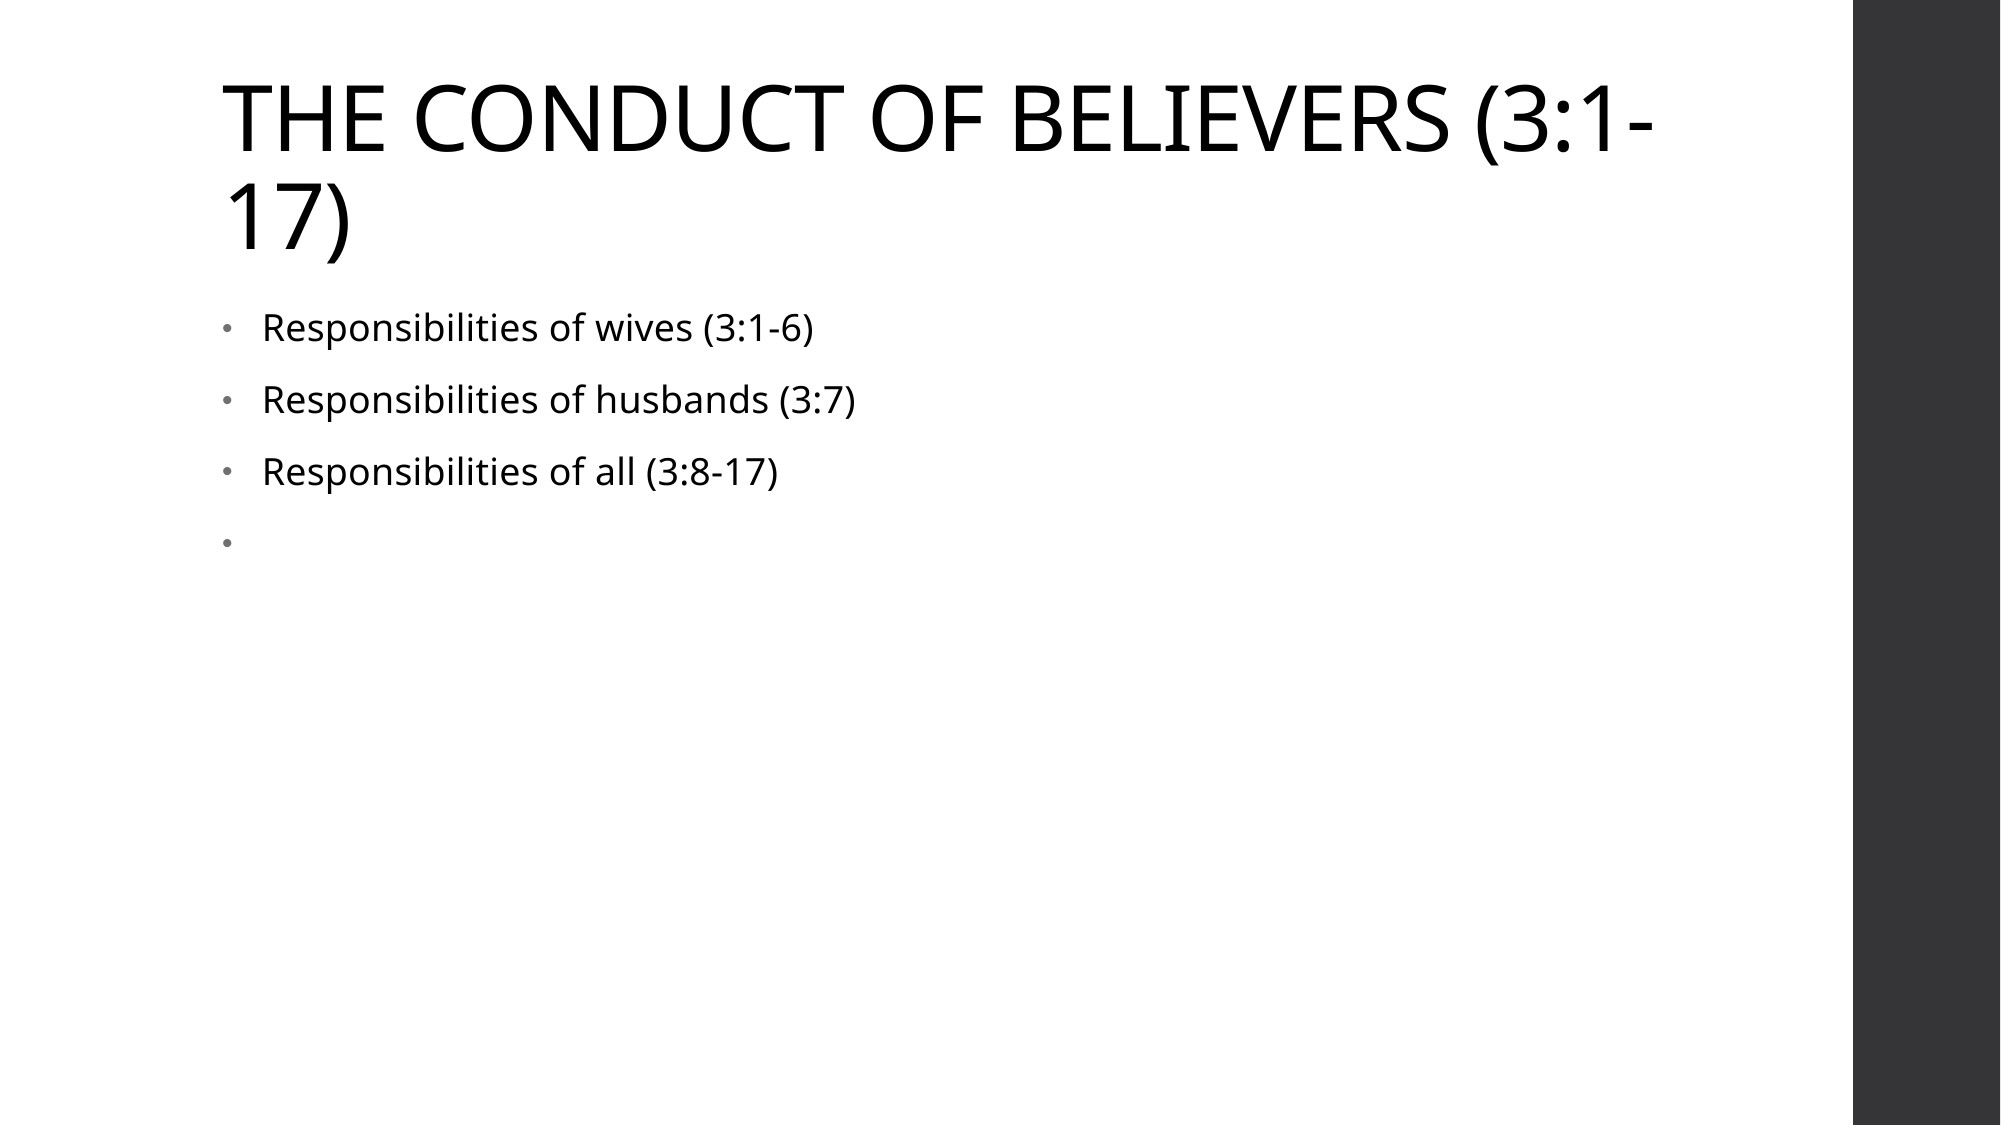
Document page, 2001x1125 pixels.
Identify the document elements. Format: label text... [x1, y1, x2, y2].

list Responsibilities of wives (3:1-6) Responsibilities of husbands (3:7) Responsibilities of all (3:8-17) [206, 299, 1617, 1014]
title THE CONDUCT OF BELIEVERS (3:1-17) [206, 60, 1797, 278]
